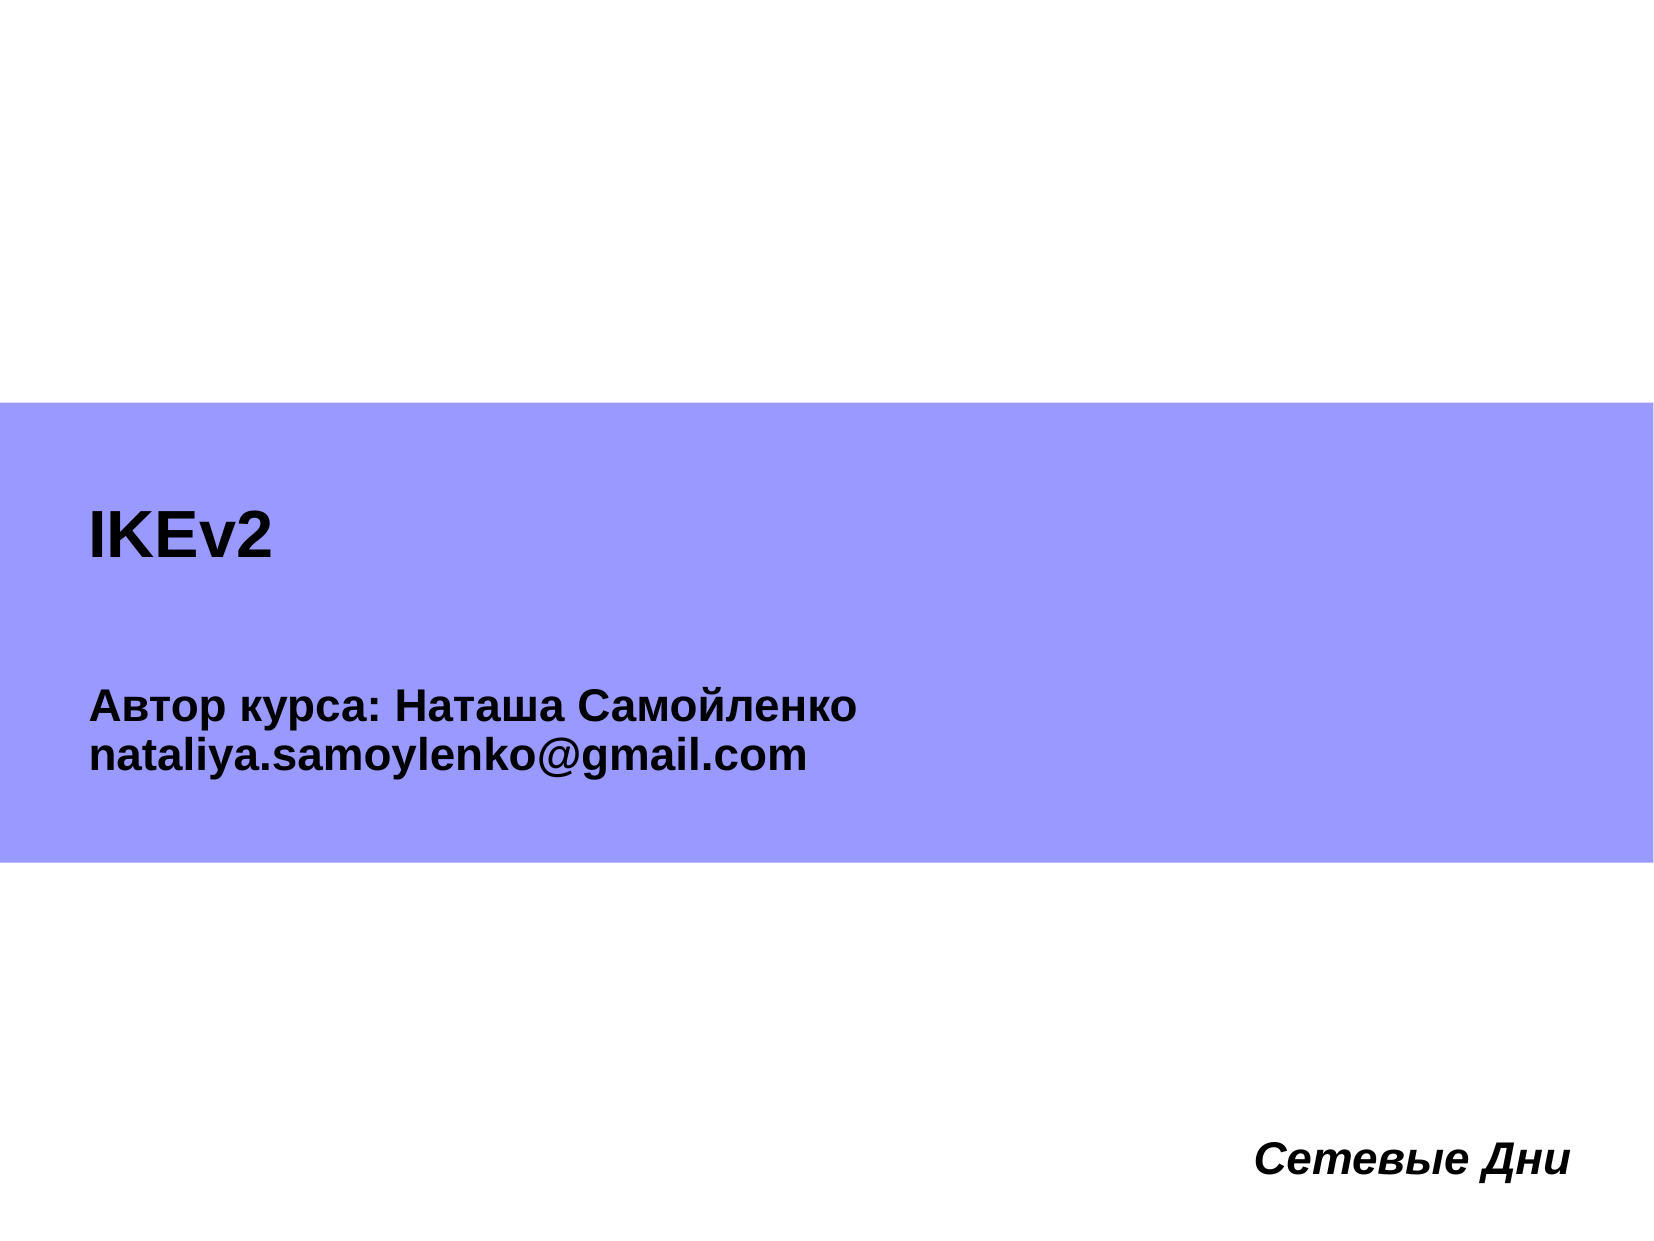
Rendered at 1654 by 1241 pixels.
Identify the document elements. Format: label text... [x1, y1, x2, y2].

text_box Автор курса: Наташа Самойленко nataliya.samoylenko@gmail.com [75, 674, 1163, 831]
text_box IKEv2 [74, 493, 1537, 676]
text_box Сетевые Дни [1240, 1128, 1613, 1212]
